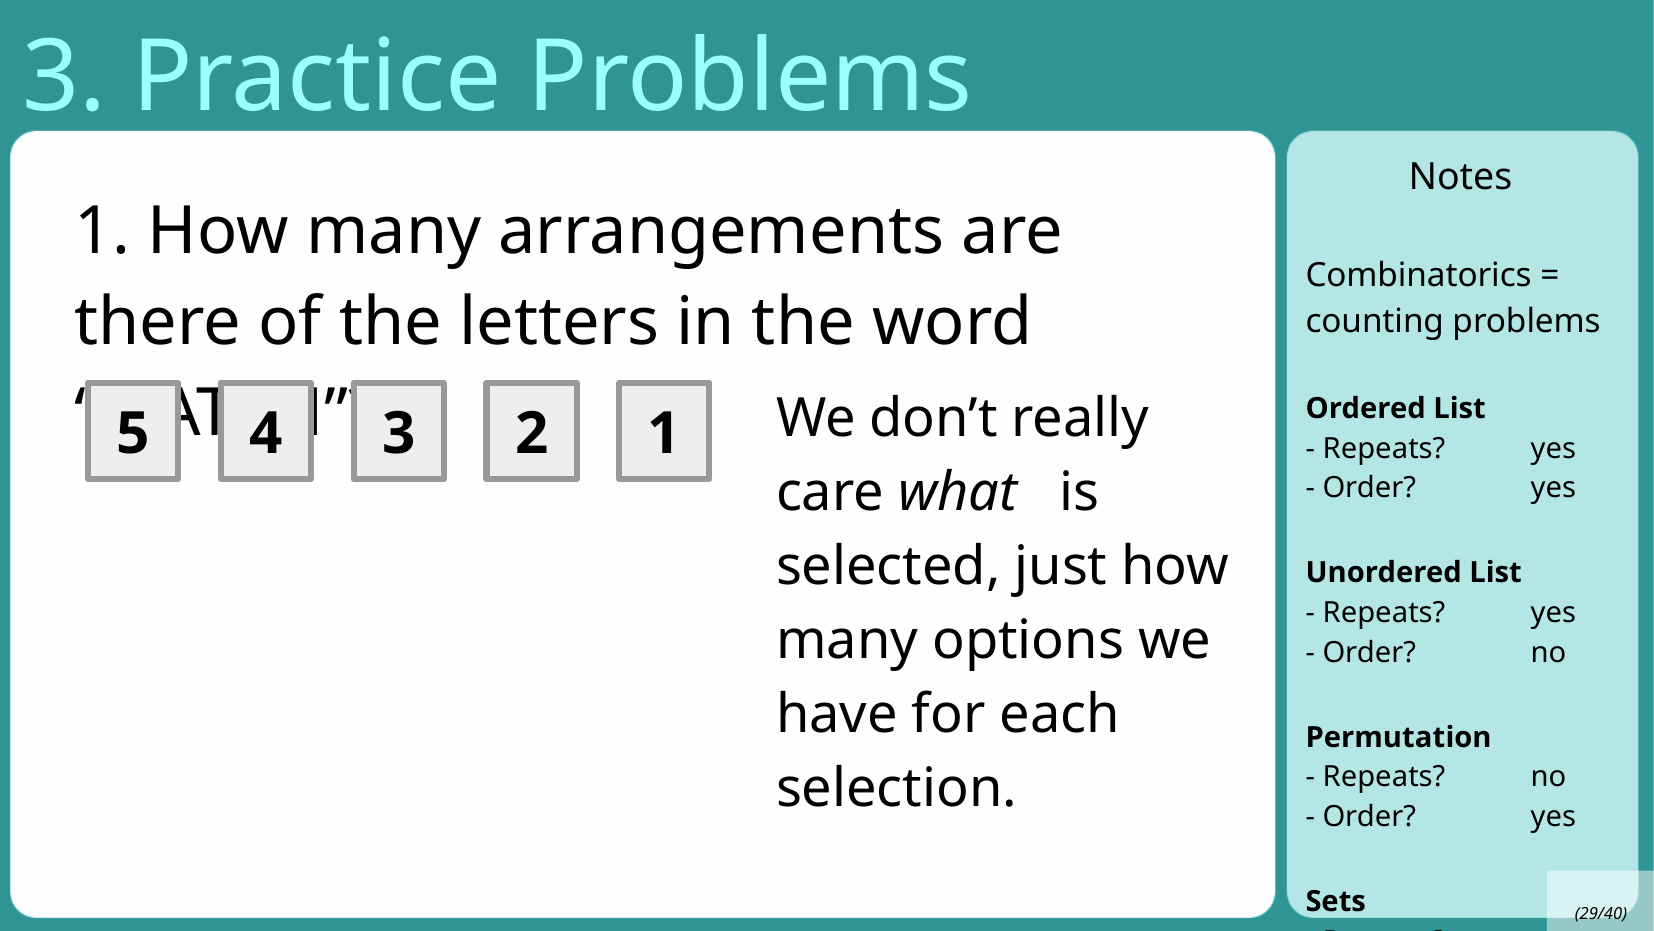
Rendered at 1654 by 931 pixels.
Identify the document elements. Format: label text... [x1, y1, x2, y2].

text_box 5 [87, 382, 178, 480]
text_box 4 [220, 382, 311, 480]
text_box (<number>/40) [1546, 877, 1654, 931]
text_box 1 [619, 382, 710, 480]
text_box We don’t really care what is selected, just how many options we have for each selection. [776, 378, 1249, 857]
text_box 2 [486, 382, 577, 480]
title 3. Practice Problems [22, 13, 1511, 130]
text_box Notes Combinatorics = counting problems Ordered List - Repeats? yes - Order? yes Unordered List - Repeats? yes - Order? no Permutation - Repeats? no - Order? yes Sets - Repeats? no - Order? no [1290, 141, 1631, 858]
picture [0, 0, 1654, 931]
text_box 3 [353, 382, 444, 480]
text_box 1. How many arrangements are there of the letters in the word “MATCH”? [74, 182, 1244, 371]
